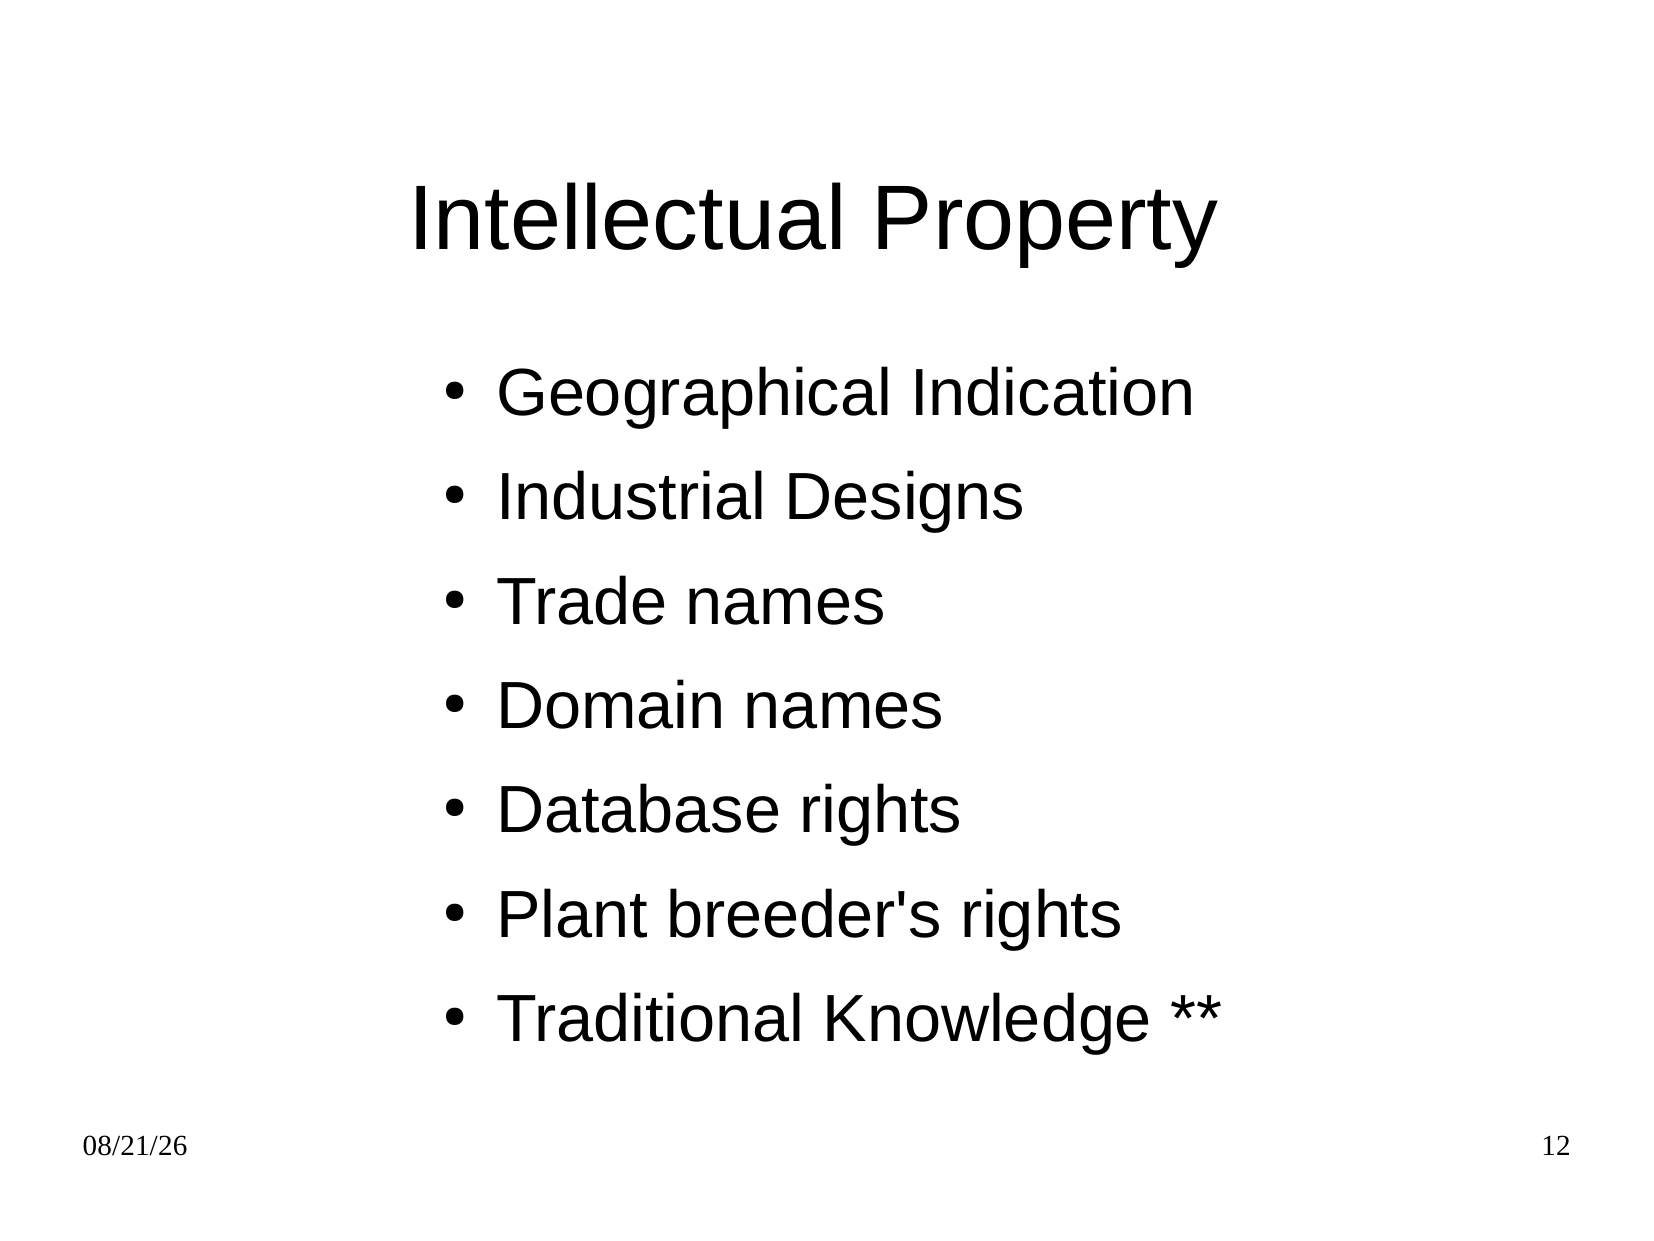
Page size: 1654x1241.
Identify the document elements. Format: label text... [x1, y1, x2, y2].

list Geographical Indication Industrial Designs Trade names Domain names Database rights Plant breeder's rights Traditional Knowledge ** [425, 355, 1337, 1078]
title Intellectual Property [82, 121, 1571, 315]
